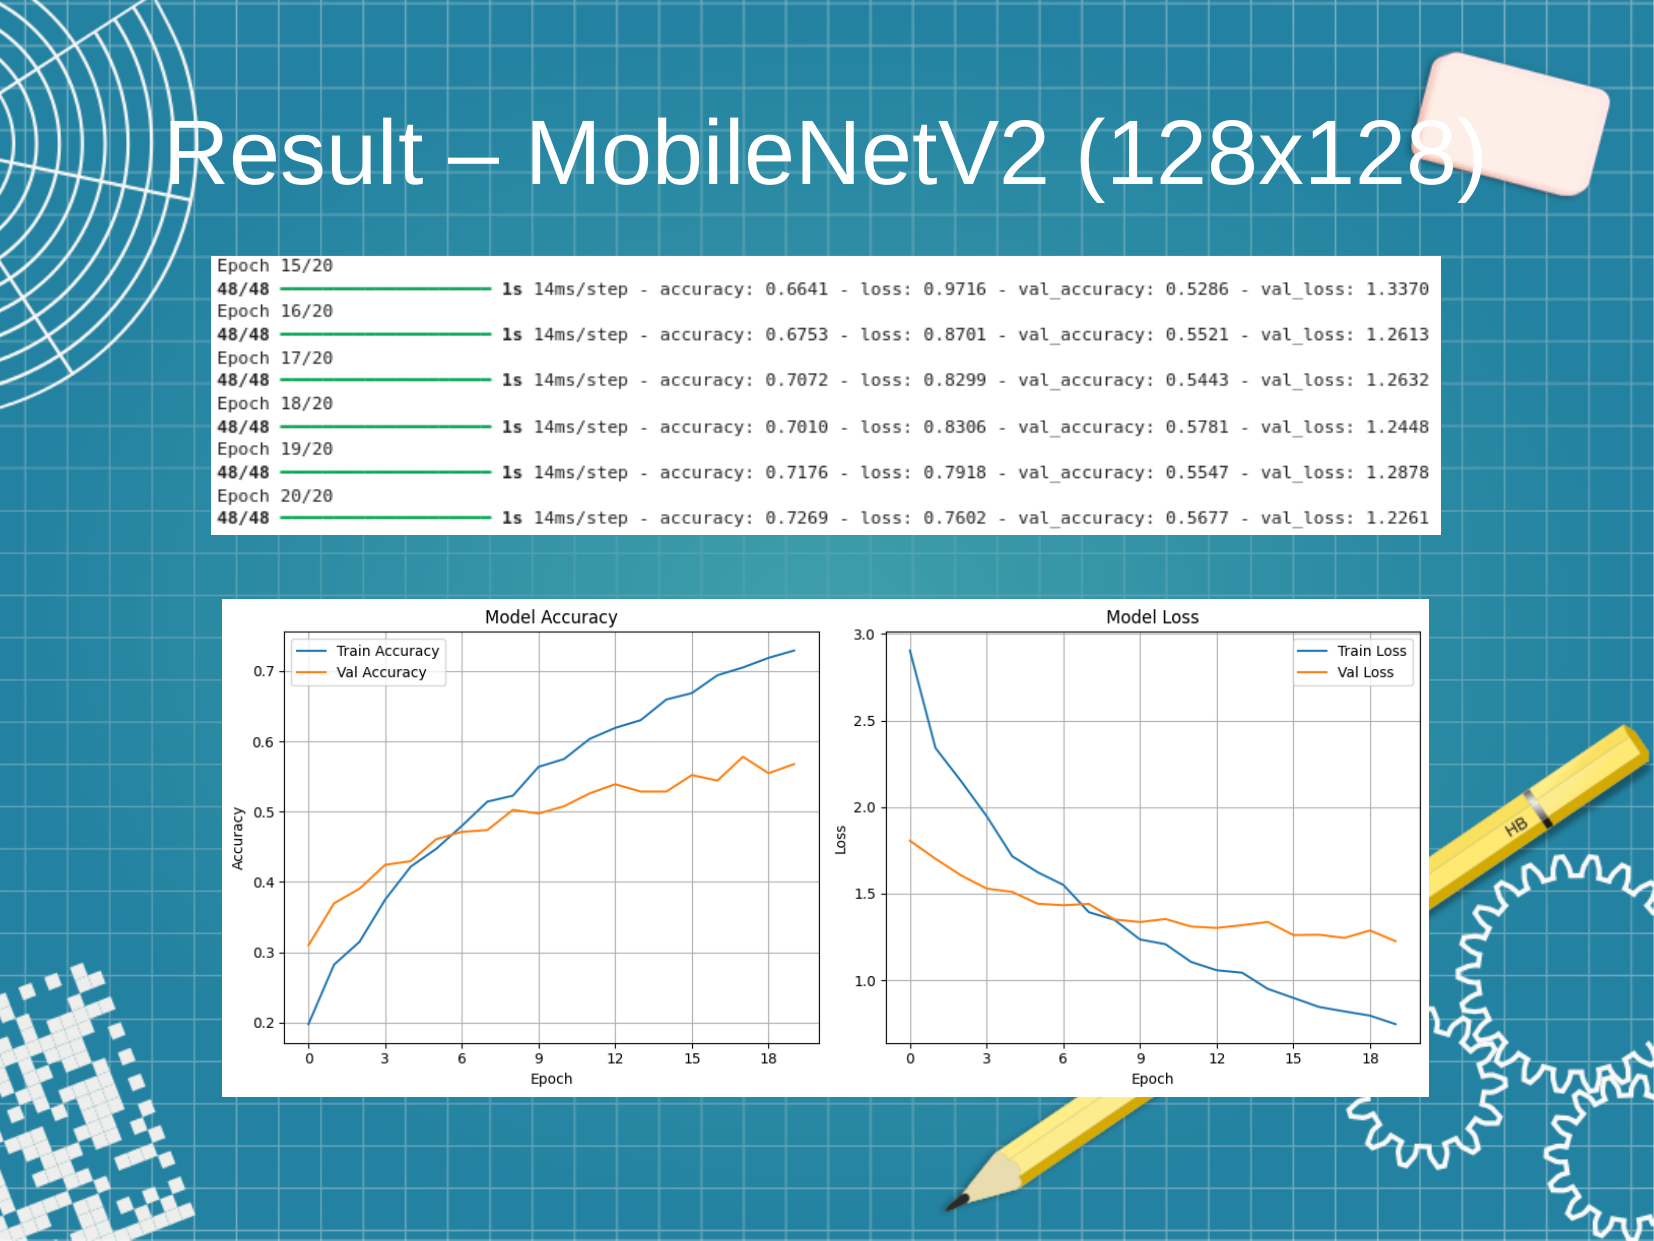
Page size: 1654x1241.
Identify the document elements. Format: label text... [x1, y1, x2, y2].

picture [0, 0, 1654, 1241]
title Result – MobileNetV2 (128x128) [82, 49, 1571, 257]
